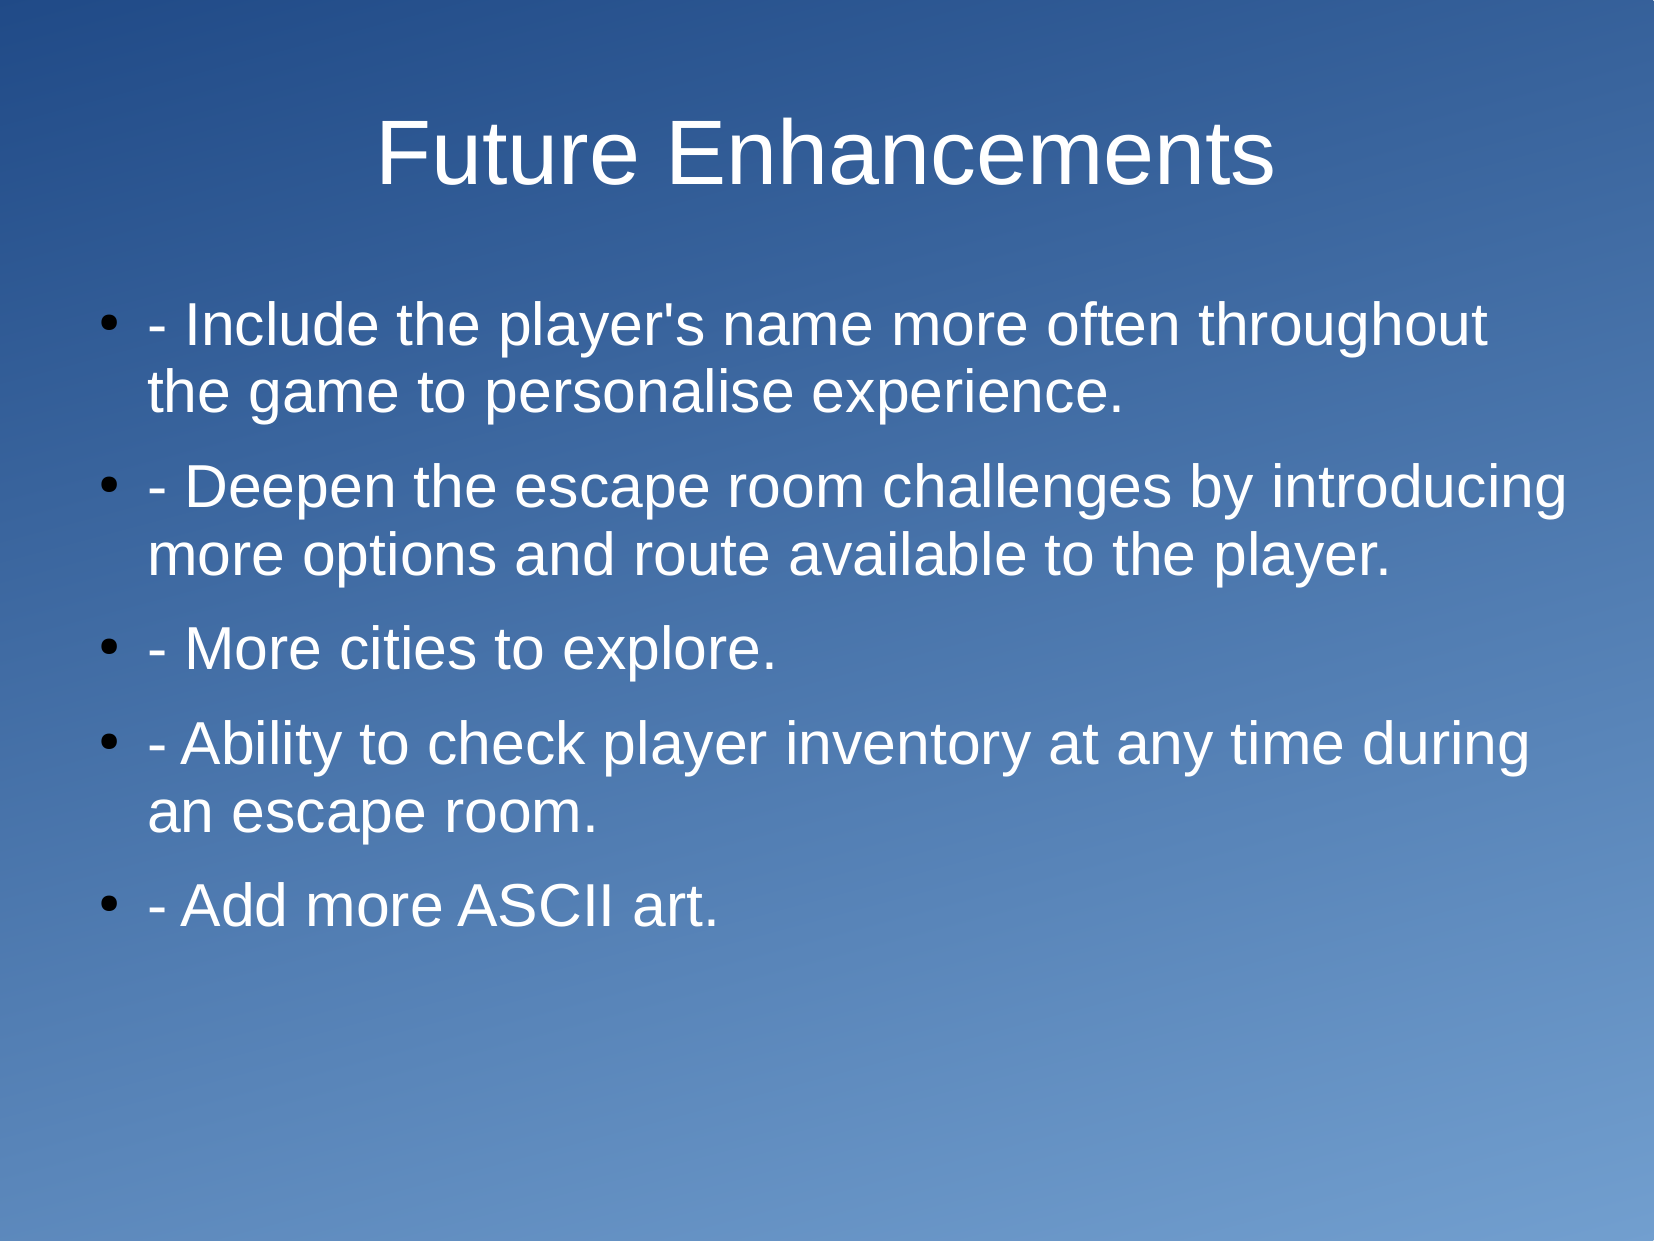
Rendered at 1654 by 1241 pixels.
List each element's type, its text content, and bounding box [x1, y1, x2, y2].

list - Include the player's name more often throughout the game to personalise experience. - Deepen the escape room challenges by introducing more options and route available to the player. - More cities to explore. - Ability to check player inventory at any time during an escape room. - Add more ASCII art. [82, 290, 1571, 1010]
title Future Enhancements [82, 49, 1571, 257]
